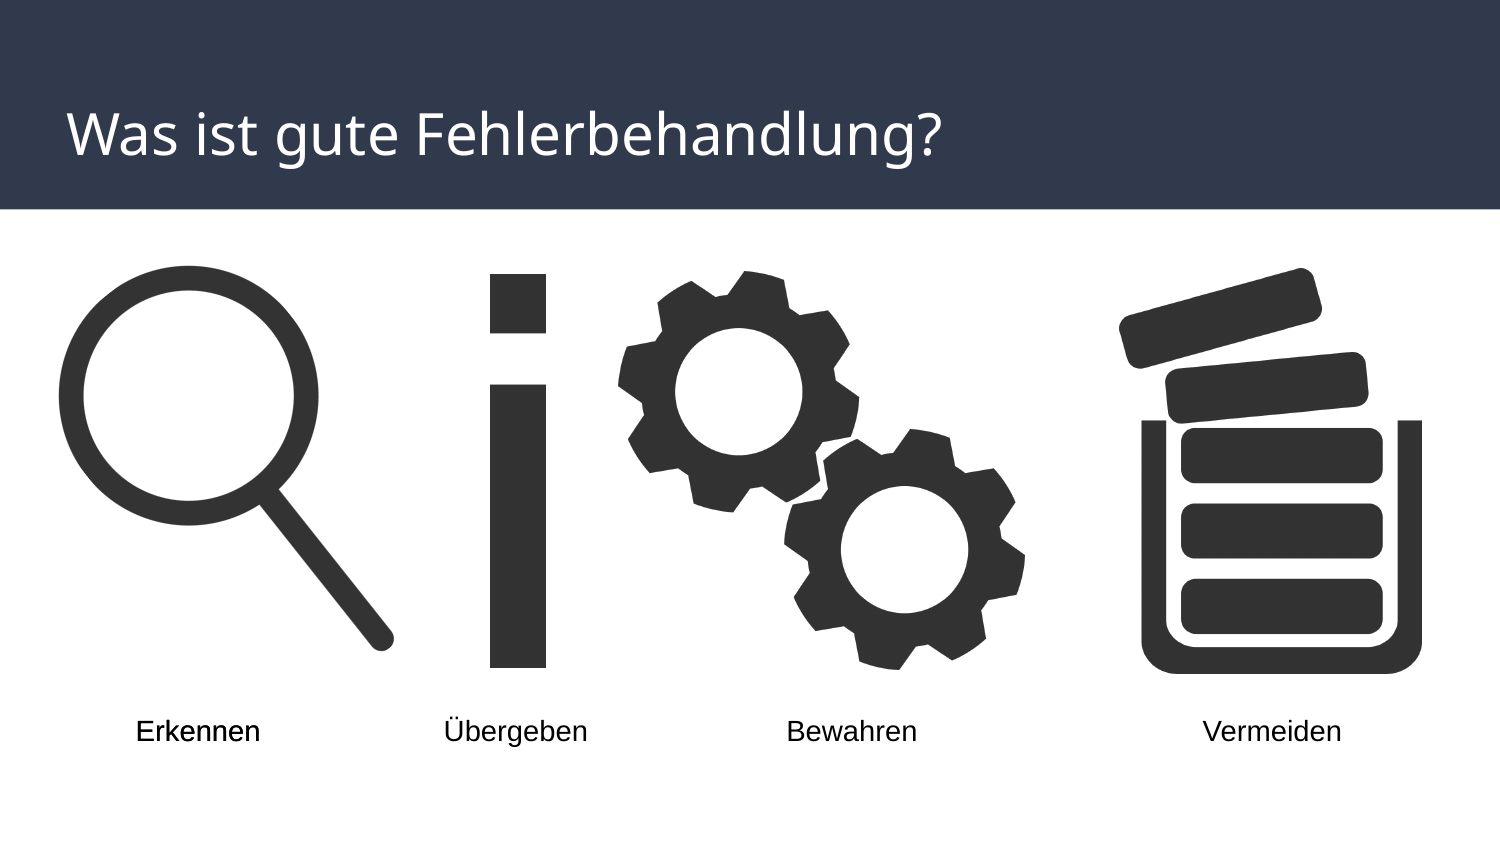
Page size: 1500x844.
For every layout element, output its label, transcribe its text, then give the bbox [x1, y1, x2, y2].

picture [618, 271, 1025, 670]
text_box Erkennen [120, 705, 299, 751]
text_box Bewahren [771, 705, 950, 751]
picture [1119, 268, 1422, 674]
title Was ist gute Fehlerbehandlung? [51, 82, 1449, 185]
text_box Vermeiden [1187, 705, 1366, 751]
text_box Übergeben [428, 705, 607, 751]
picture [6, 213, 546, 719]
